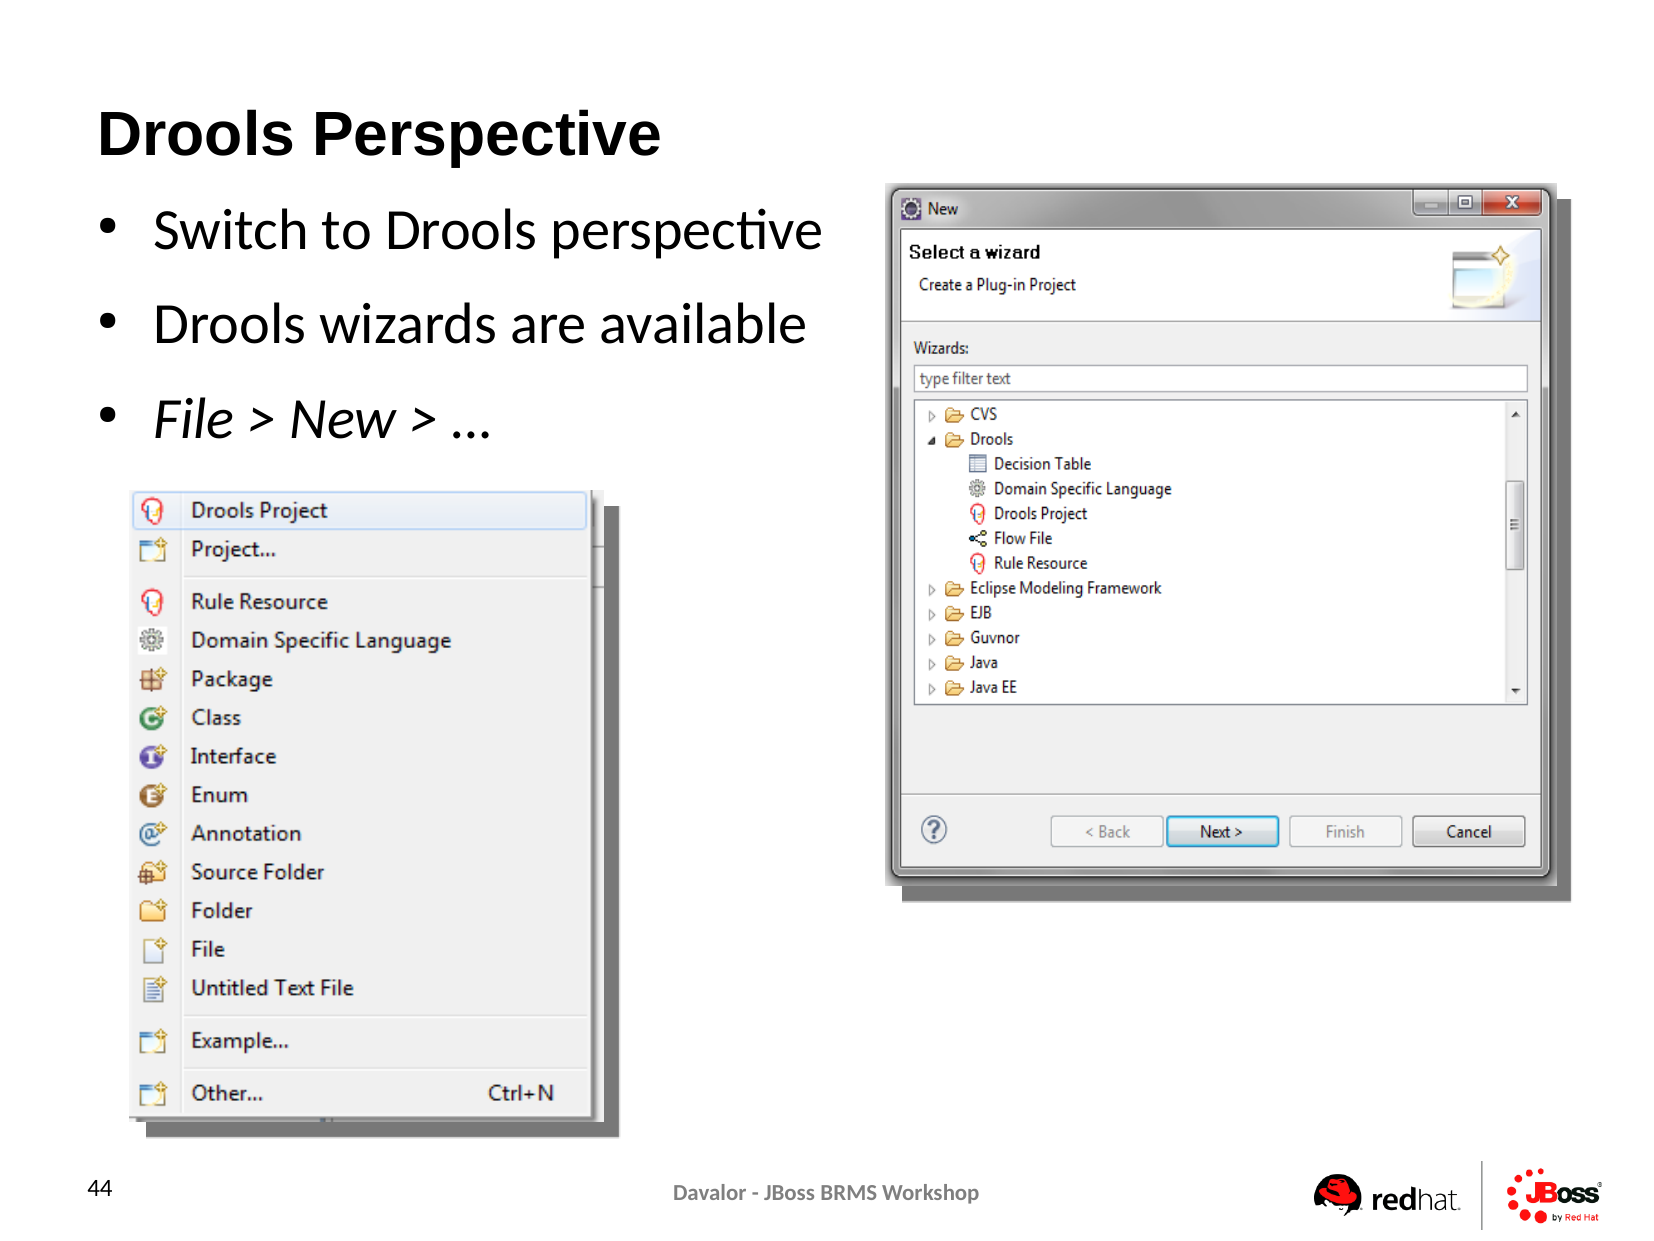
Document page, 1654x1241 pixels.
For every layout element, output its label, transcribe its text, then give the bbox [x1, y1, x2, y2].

picture [885, 183, 1557, 886]
picture [129, 490, 604, 1123]
title Drools Perspective [82, 95, 1571, 189]
picture [1314, 1161, 1602, 1230]
list Switch to Drools perspective Drools wizards are available File > New > … [82, 189, 1571, 1021]
